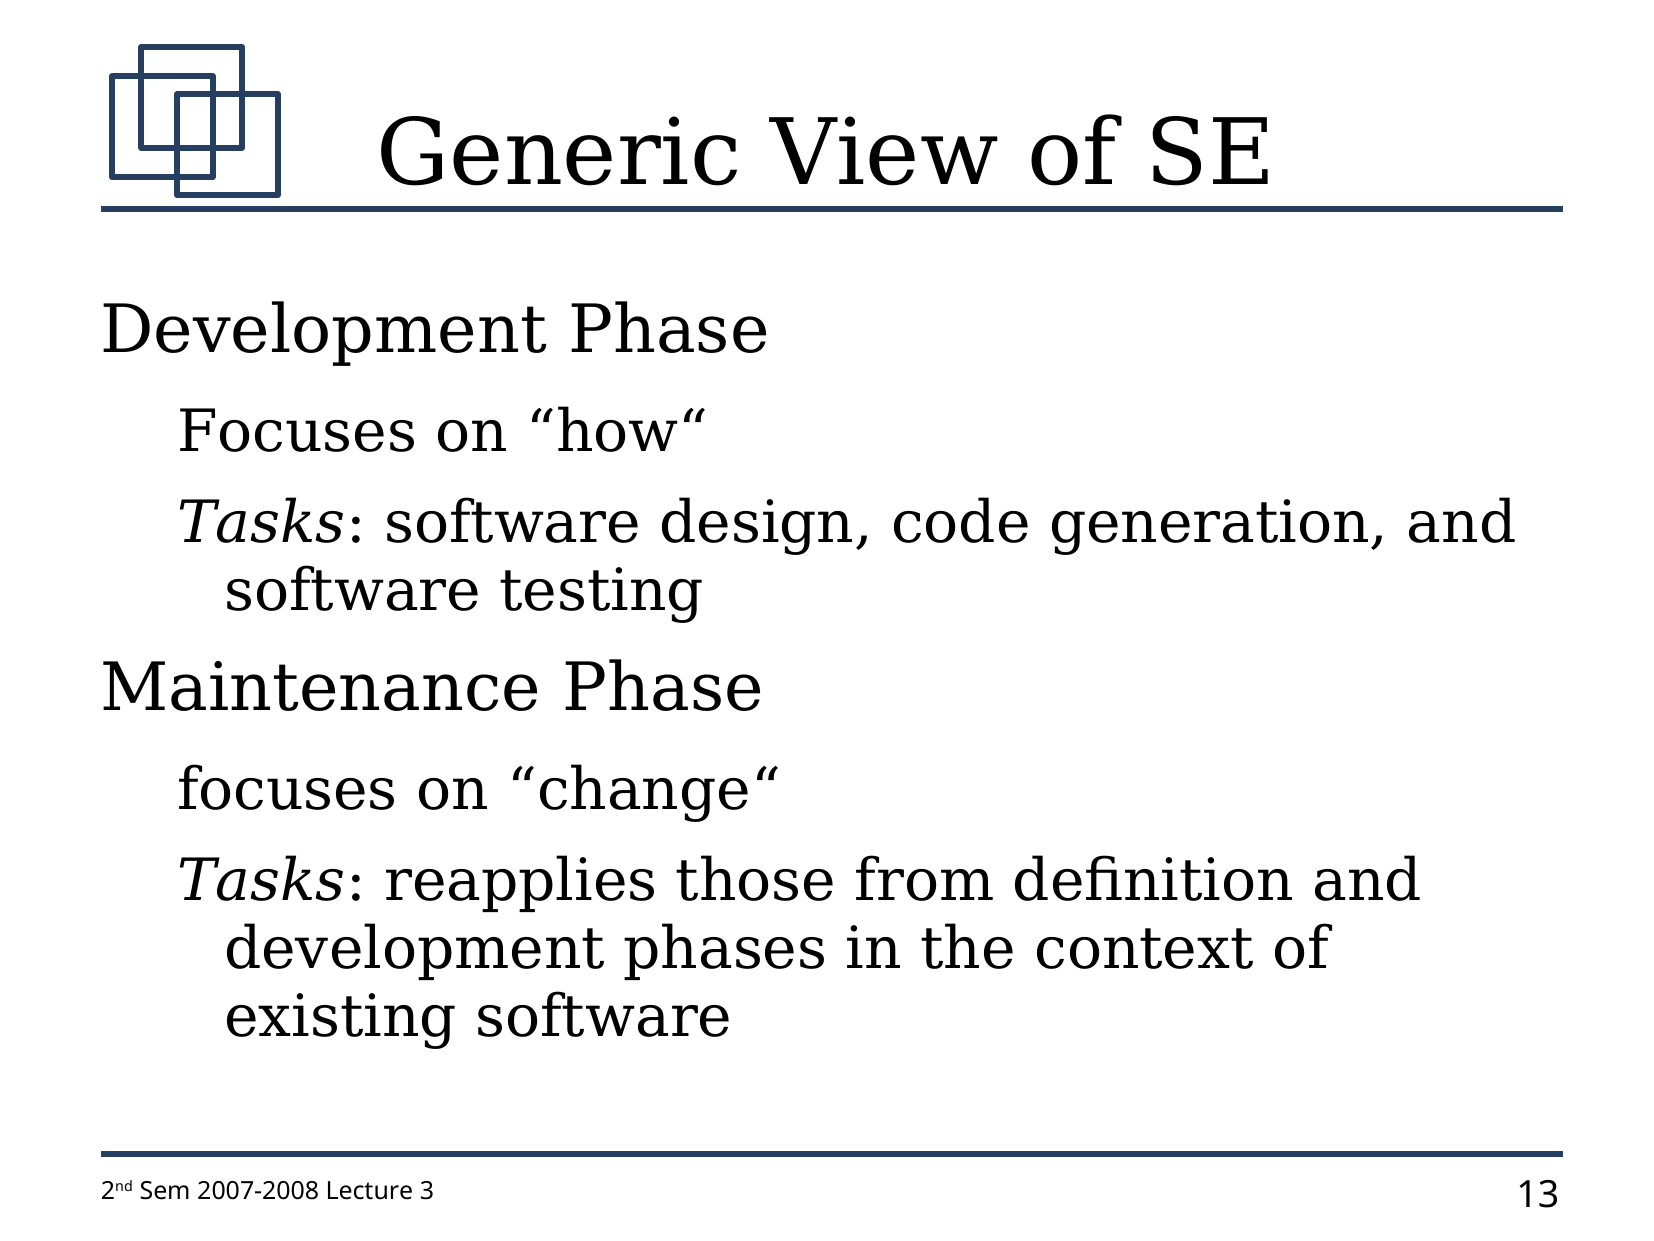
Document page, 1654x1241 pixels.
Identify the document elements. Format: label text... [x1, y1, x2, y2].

title Generic View of SE [82, 49, 1571, 257]
list Development Phase Focuses on “how“ Tasks: software design, code generation, and software testing Maintenance Phase focuses on “change“ Tasks: reapplies those from definition and development phases in the context of existing software [82, 290, 1571, 1109]
